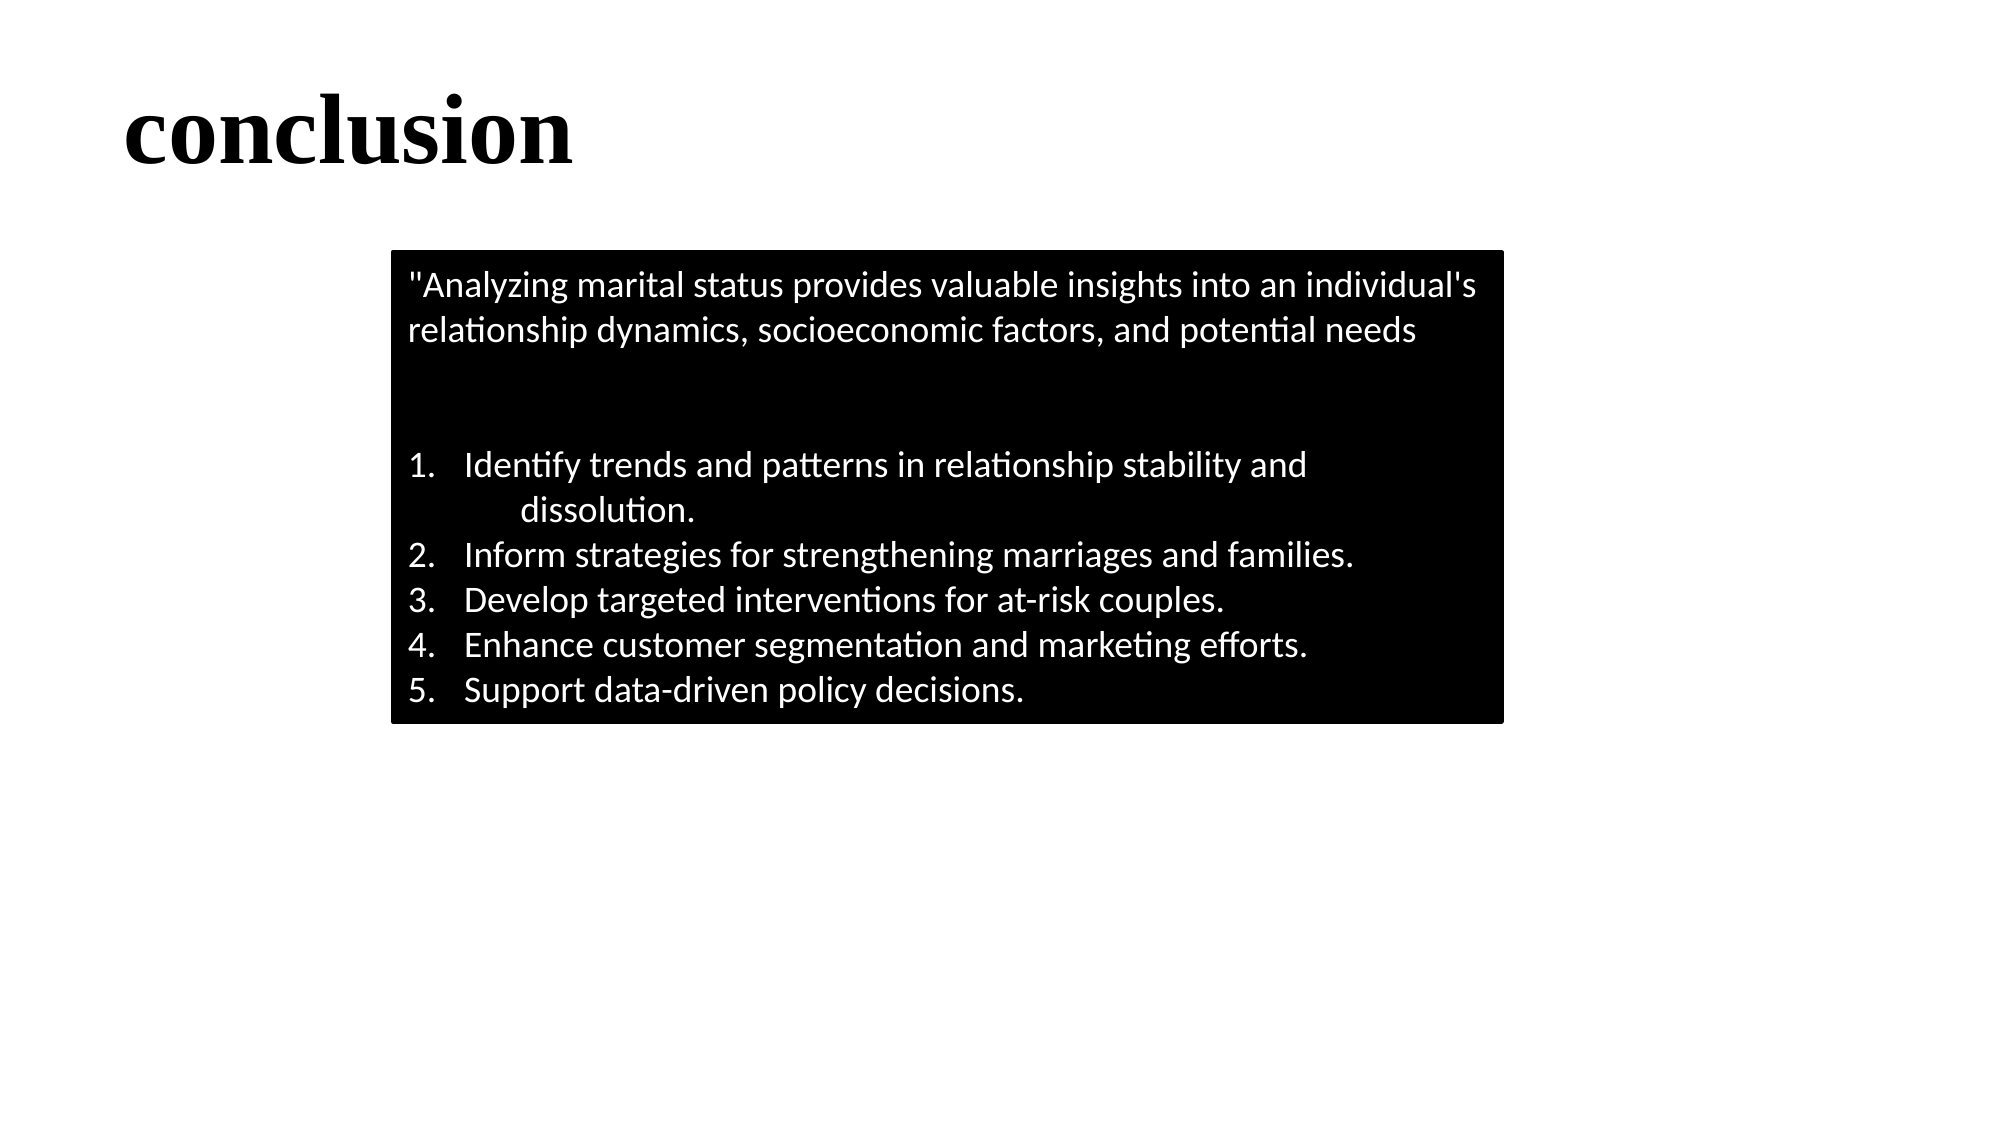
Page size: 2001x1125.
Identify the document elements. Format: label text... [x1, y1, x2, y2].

text_box "Analyzing marital status provides valuable insights into an individual's relationship dynamics, socioeconomic factors, and potential needs Identify trends and patterns in relationship stability and dissolution. Inform strategies for strengthening marriages and families. Develop targeted interventions for at-risk couples. Enhance customer segmentation and marketing efforts. Support data-driven policy decisions. [392, 251, 1502, 722]
title conclusion [123, 63, 1877, 188]
